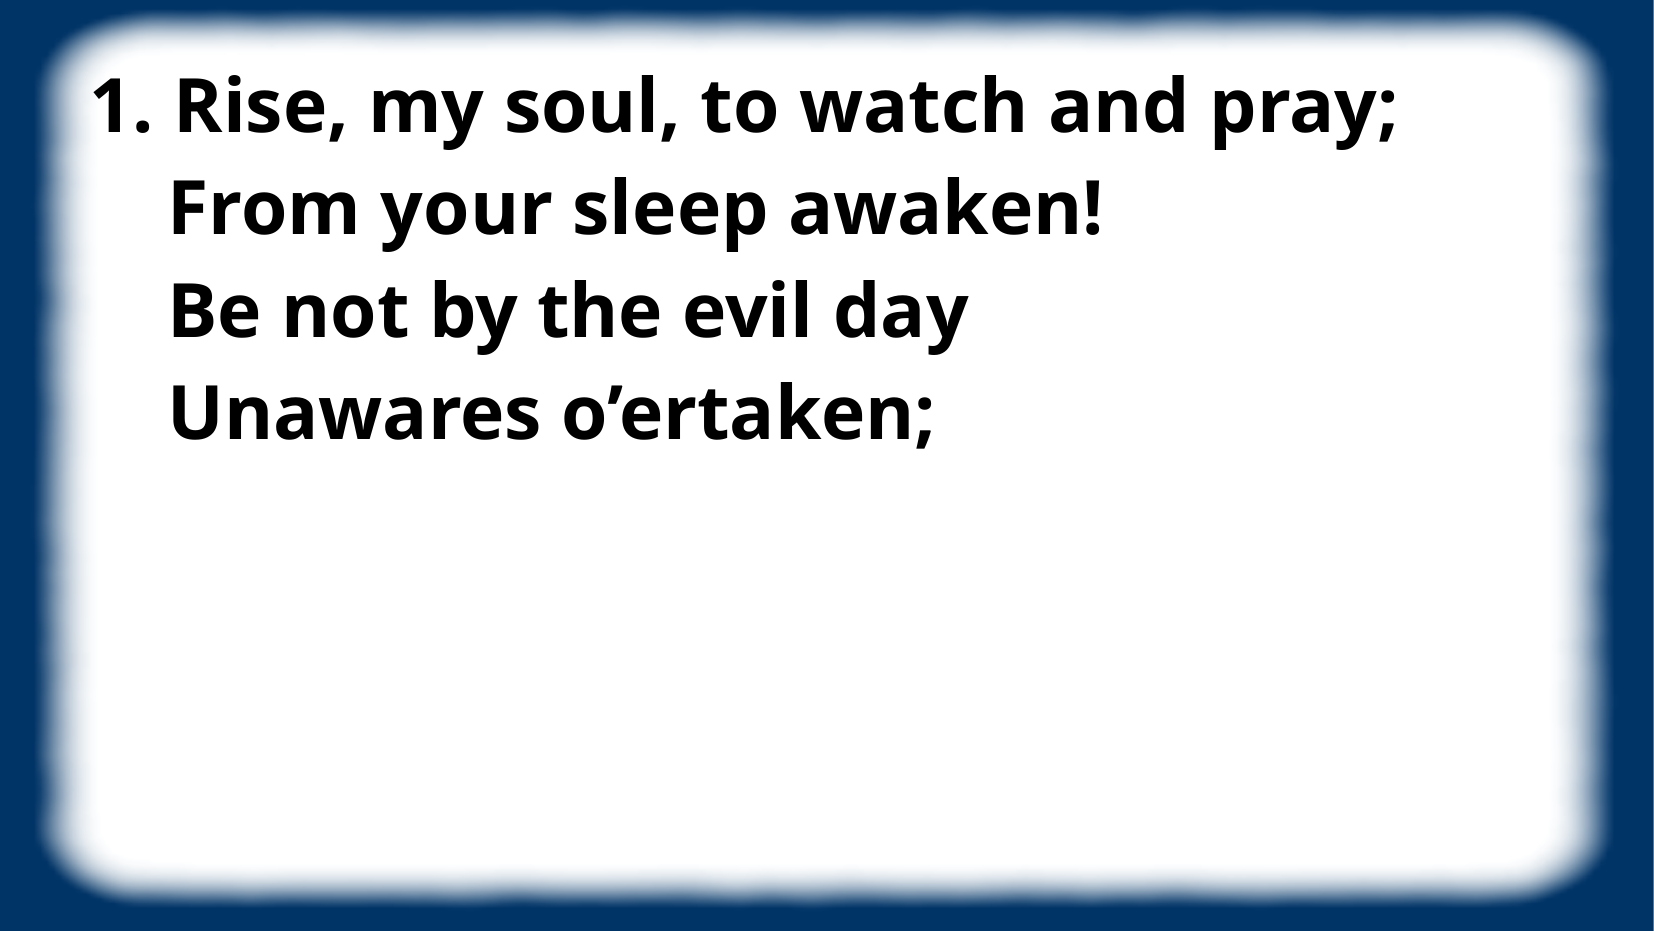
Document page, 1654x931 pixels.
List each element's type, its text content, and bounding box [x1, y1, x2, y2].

text_box 1. Rise, my soul, to watch and pray; From your sleep awaken! Be not by the evil day Unawares o’ertaken; [75, 45, 1591, 460]
picture [0, 0, 1654, 931]
